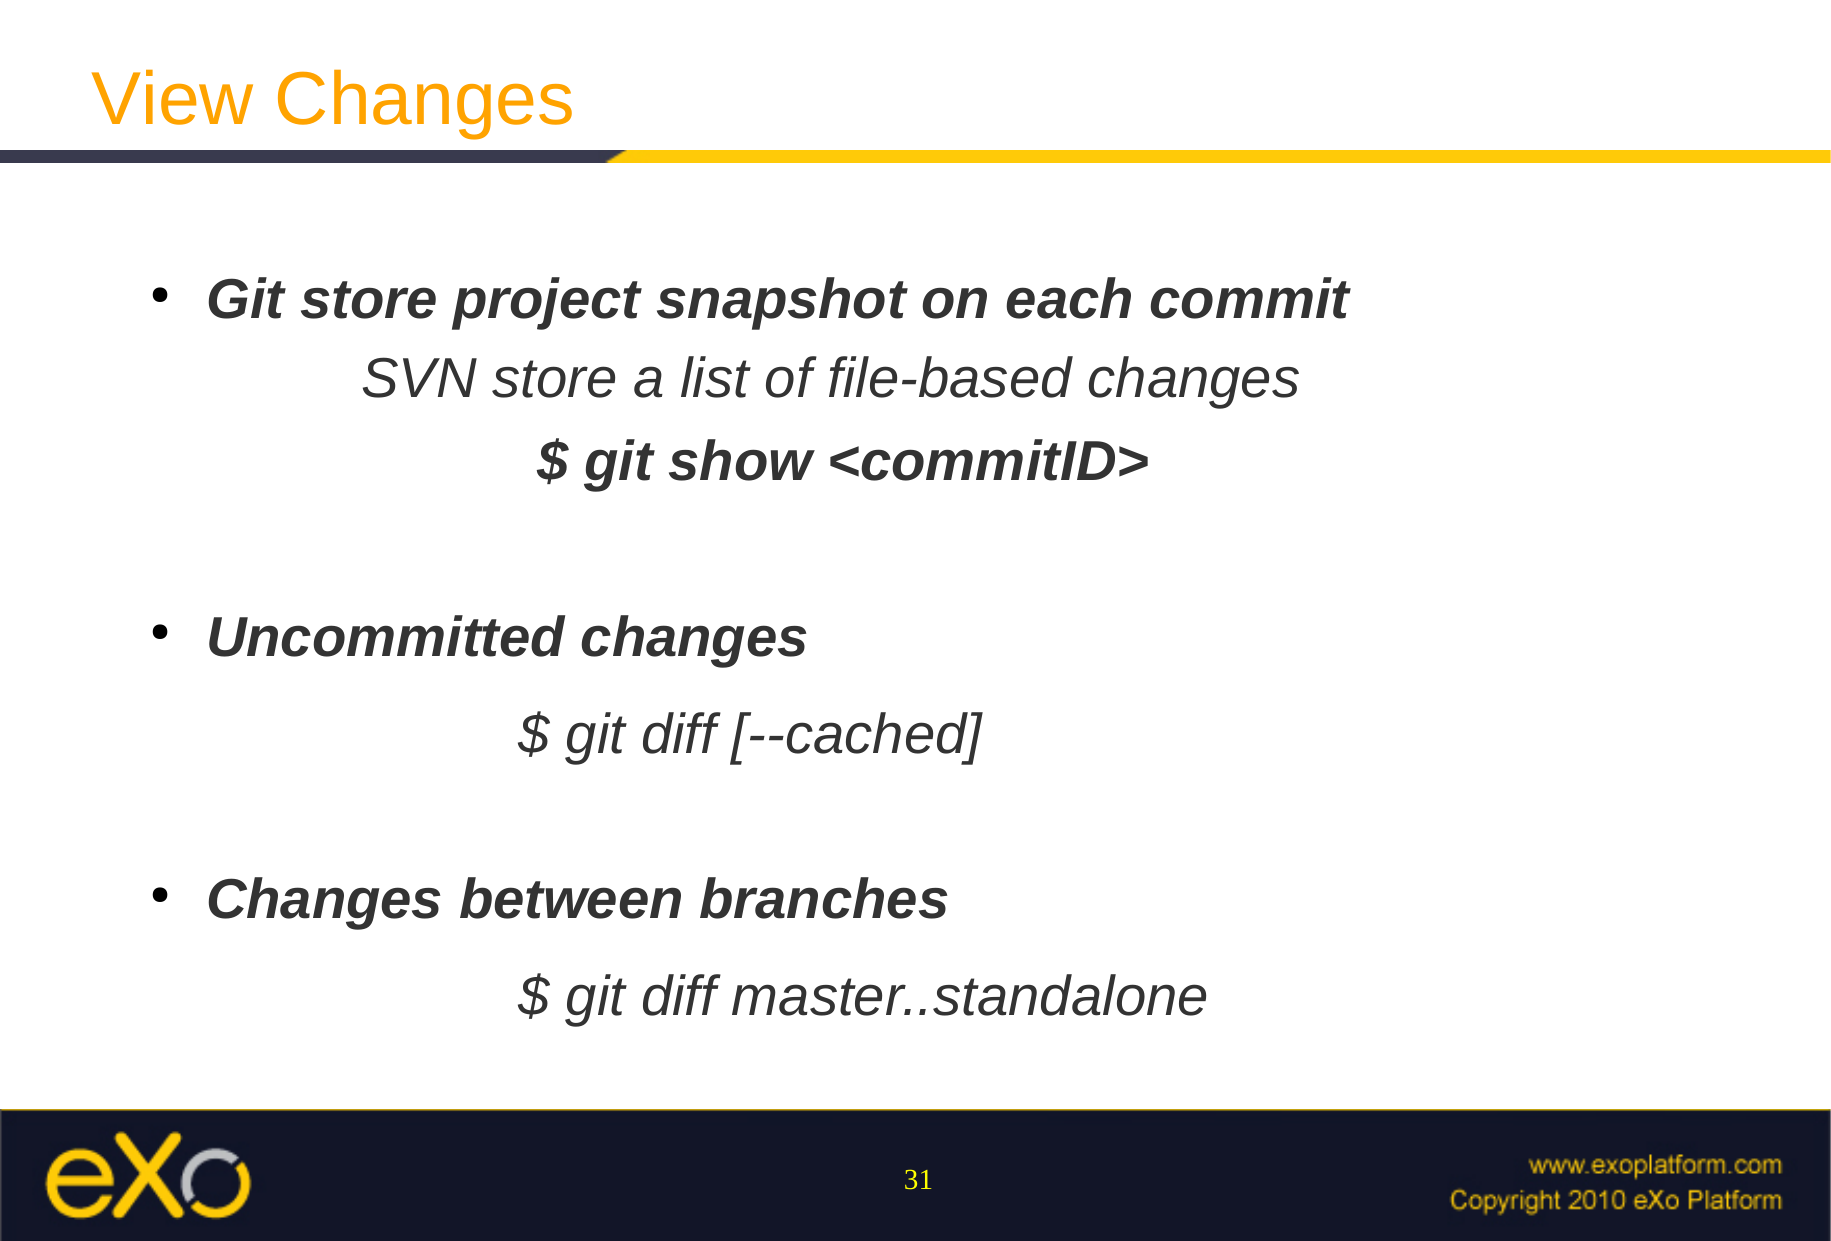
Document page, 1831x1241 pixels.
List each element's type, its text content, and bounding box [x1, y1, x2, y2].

text_box View Changes [91, 49, 1740, 151]
list Changes between branches $ git diff master..standalone [150, 862, 1726, 1051]
picture [0, 1109, 1831, 1241]
picture [0, 150, 1831, 163]
list Git store project snapshot on each commit SVN store a list of ﬁle-based changes $ git show <commitID> [150, 262, 1747, 526]
list Uncommitted changes $ git diff [--cached] [150, 600, 1747, 788]
